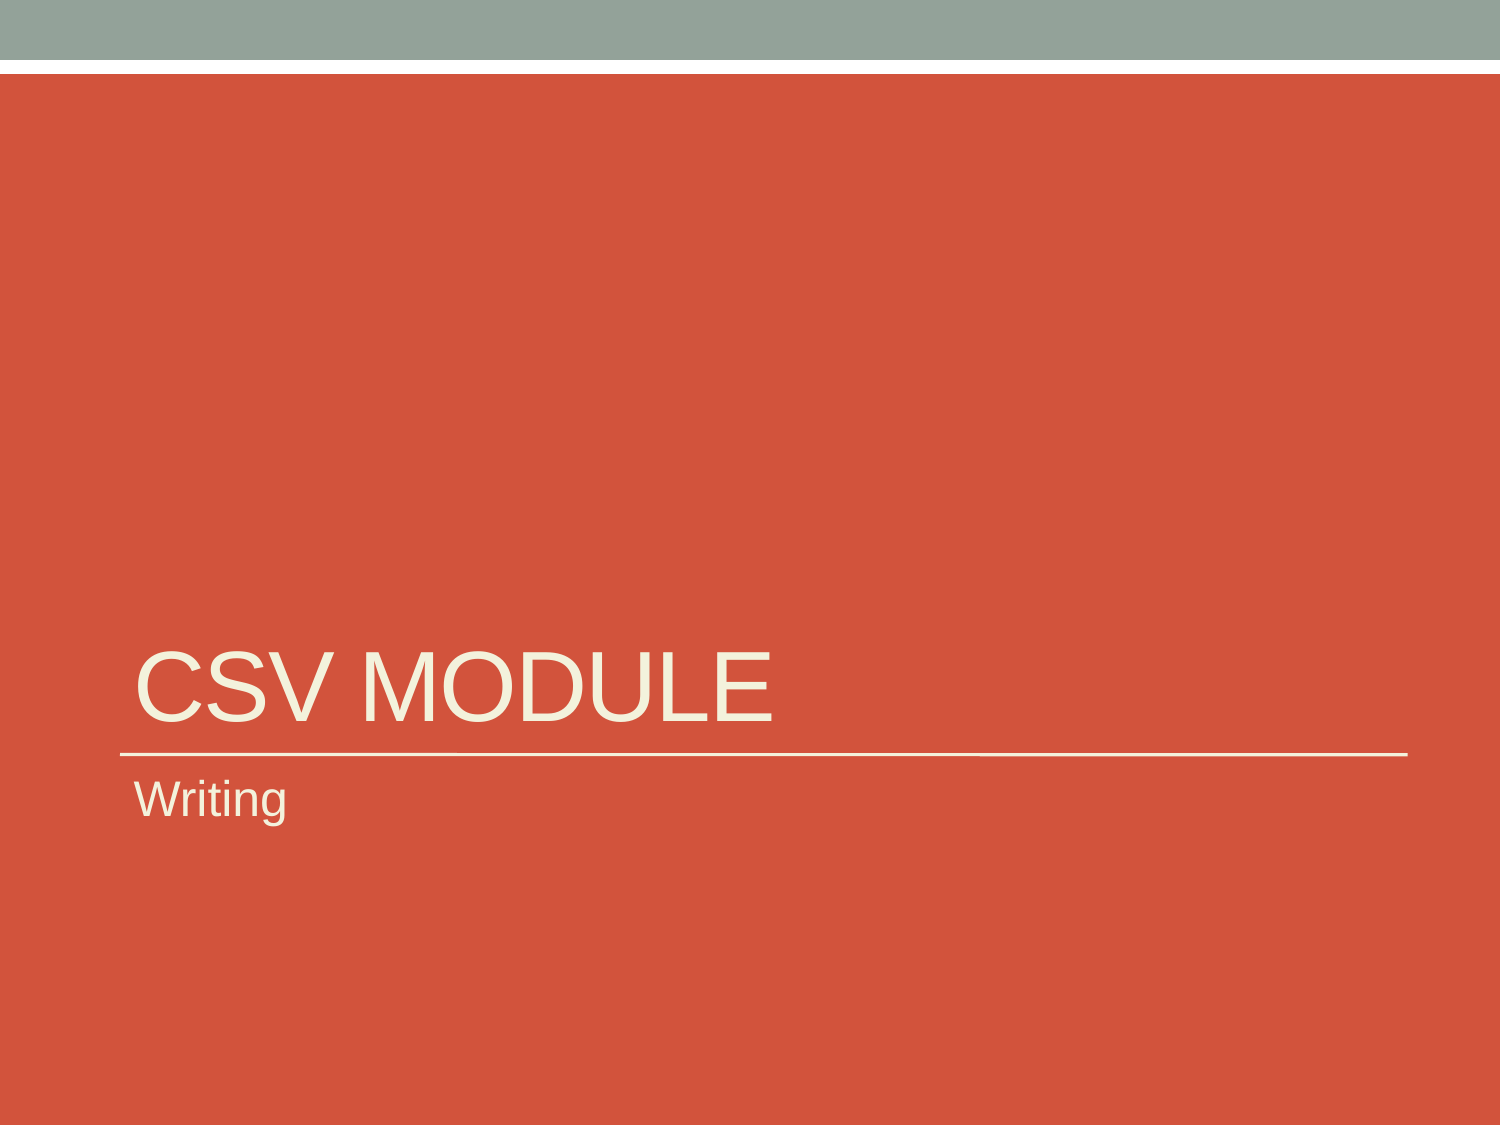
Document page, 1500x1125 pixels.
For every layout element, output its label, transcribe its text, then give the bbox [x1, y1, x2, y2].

list Writing [118, 758, 1394, 1006]
title CSV Module [118, 387, 1394, 749]
